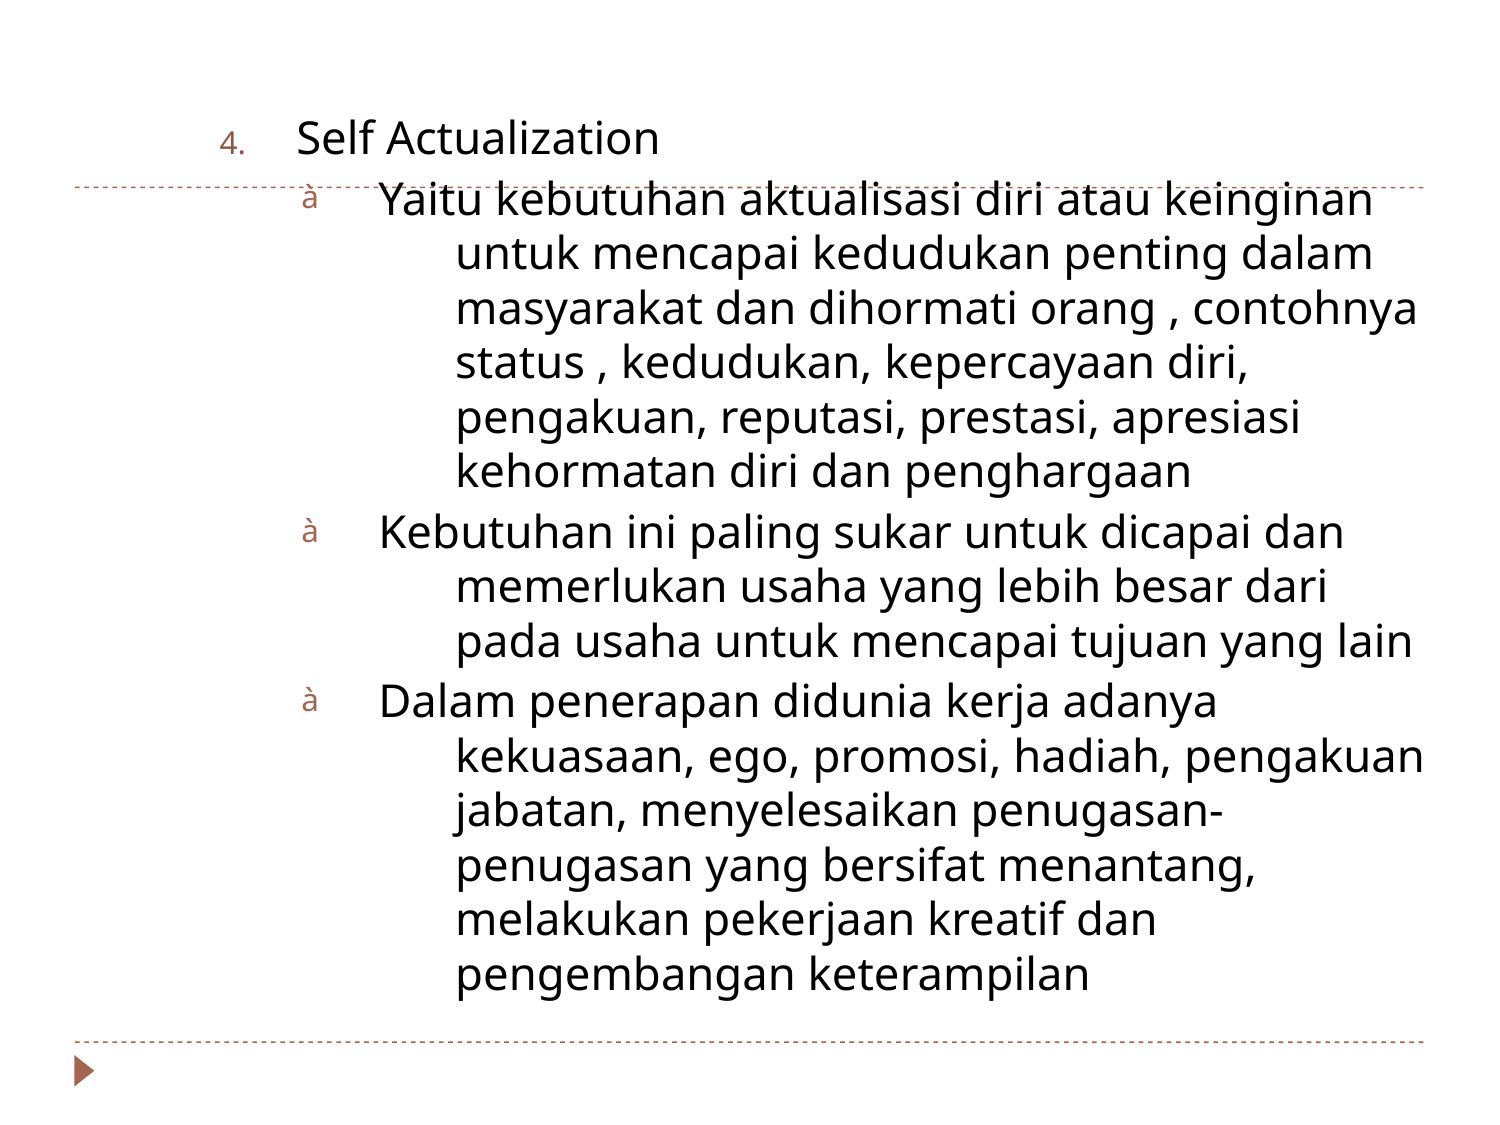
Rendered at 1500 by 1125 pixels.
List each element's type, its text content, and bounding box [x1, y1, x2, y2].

list Self Actualization Yaitu kebutuhan aktualisasi diri atau keinginan untuk mencapai kedudukan penting dalam masyarakat dan dihormati orang , contohnya status , kedudukan, kepercayaan diri, pengakuan, reputasi, prestasi, apresiasi kehormatan diri dan penghargaan Kebutuhan ini paling sukar untuk dicapai dan memerlukan usaha yang lebih besar dari pada usaha untuk mencapai tujuan yang lain Dalam penerapan didunia kerja adanya kekuasaan, ego, promosi, hadiah, pengakuan jabatan, menyelesaikan penugasan-penugasan yang bersifat menantang, melakukan pekerjaan kreatif dan pengembangan keterampilan [0, 101, 1459, 1010]
